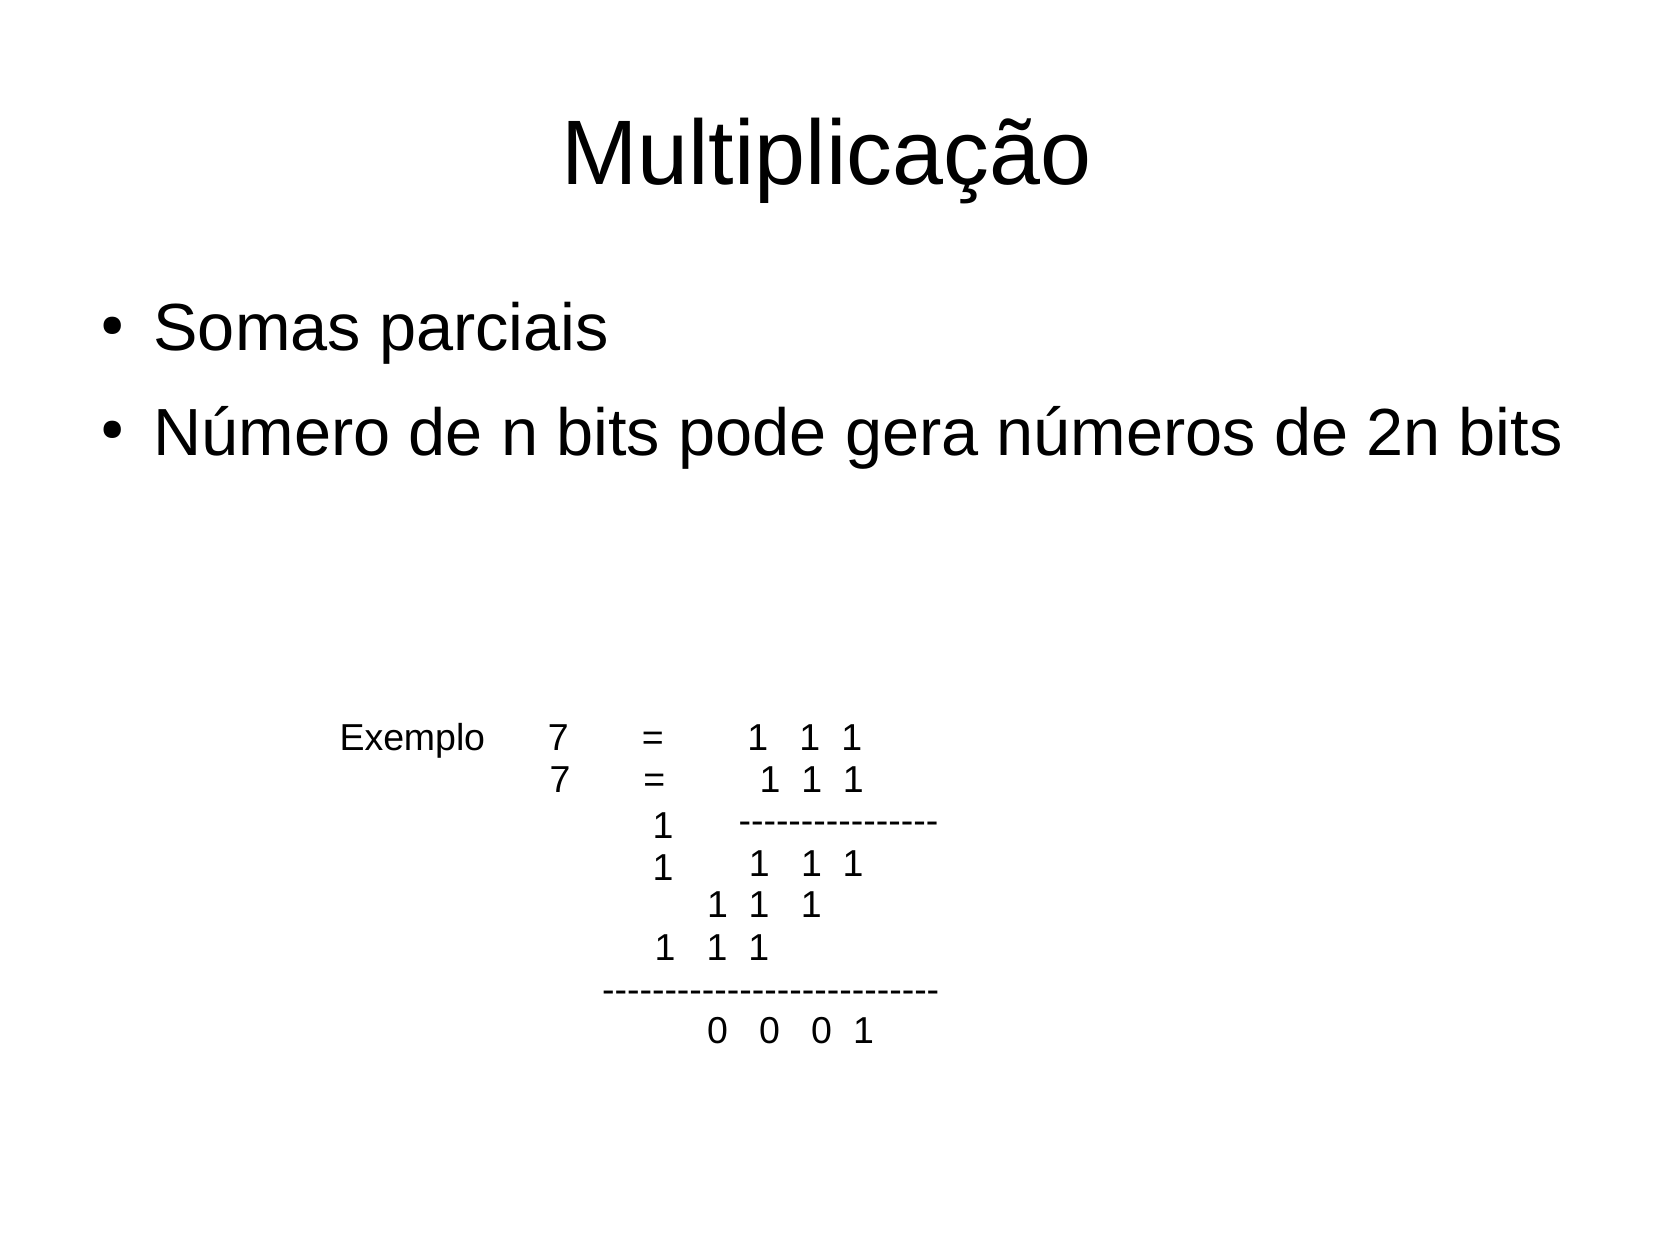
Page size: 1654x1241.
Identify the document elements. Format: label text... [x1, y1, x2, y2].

title Multiplicação [82, 49, 1571, 257]
text_box Exemplo 7 = 1 1 1 7 = 1 1 1 ---------------- 1 1 1 1 1 1 1 1 1 --------------------------- 0 0 0 1 [324, 708, 955, 1096]
list Somas parciais Número de n bits pode gera números de 2n bits [82, 290, 1571, 1109]
text_box 1 1 [637, 797, 689, 906]
